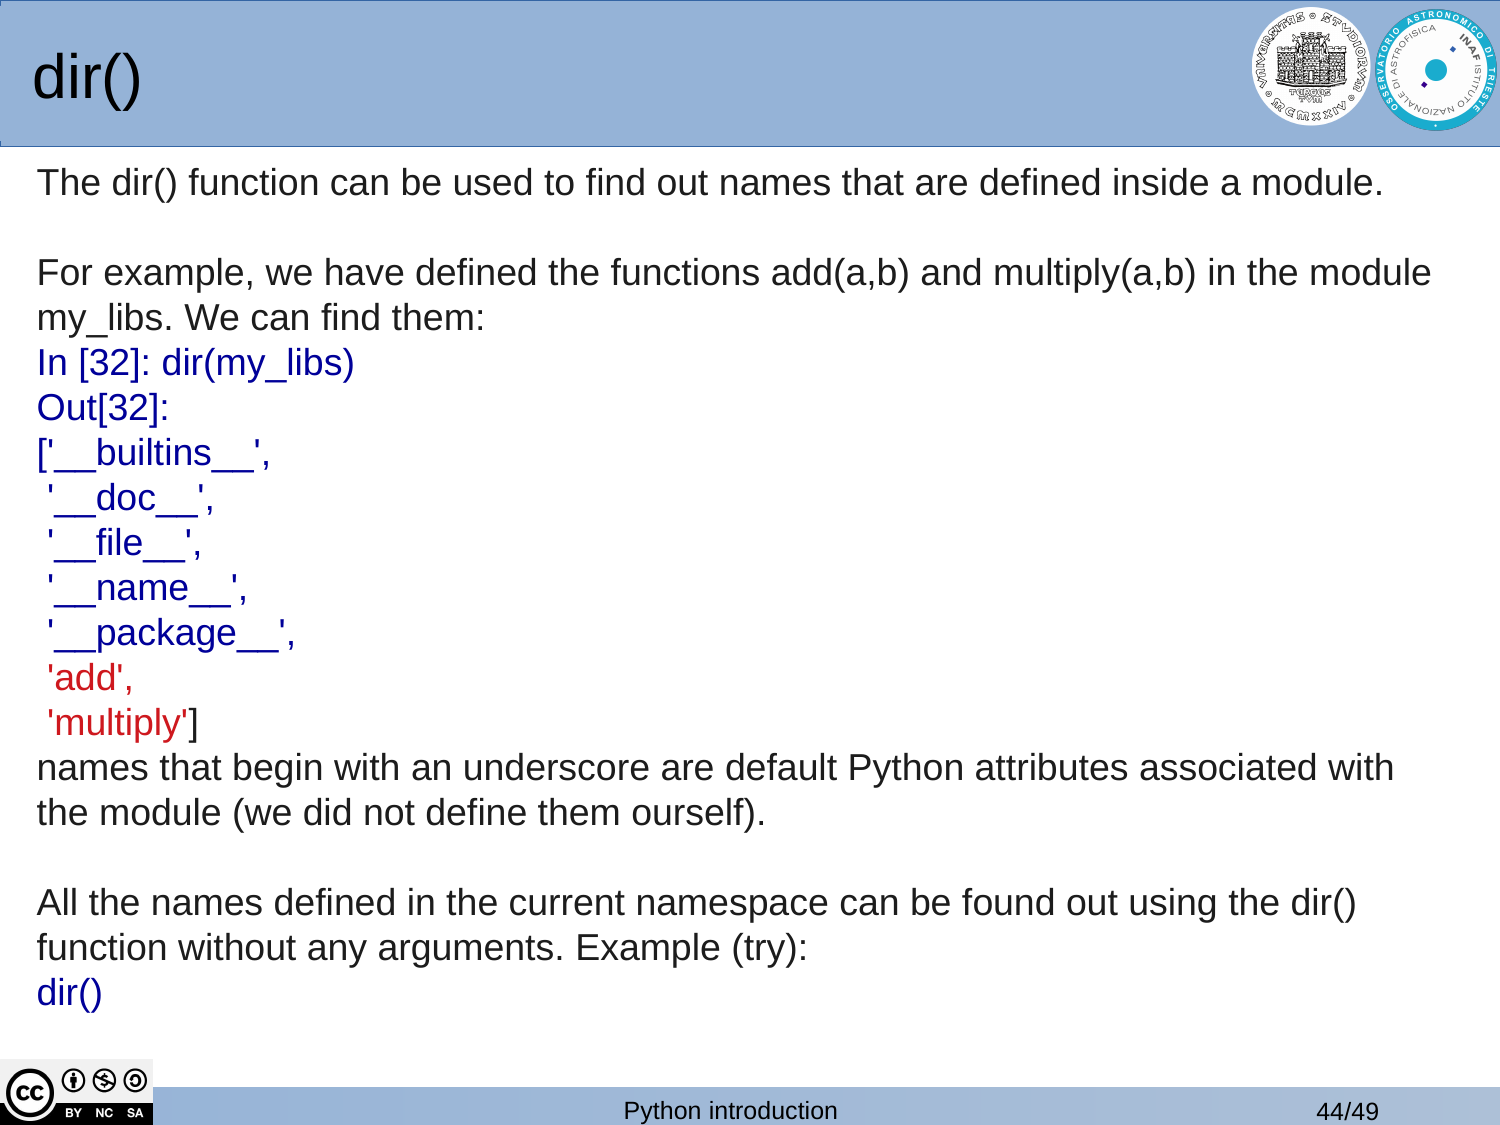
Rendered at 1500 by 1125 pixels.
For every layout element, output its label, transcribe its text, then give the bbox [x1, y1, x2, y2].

text_box dir() [0, 5, 1243, 141]
list The dir() function can be used to find out names that are defined inside a module. For example, we have defined the functions add(a,b) and multiply(a,b) in the module my_libs. We can find them: In [32]: dir(my_libs) Out[32]: ['__builtins__', '__doc__', '__file__', '__name__', '__package__', 'add', 'multiply'] names that begin with an underscore are default Python attributes associated with the module (we did not define them ourself). All the names defined in the current namespace can be found out using the dir() function without any arguments. Example (try): dir() [21, 150, 1455, 1087]
picture [0, 1059, 153, 1125]
picture [1252, 0, 1500, 156]
